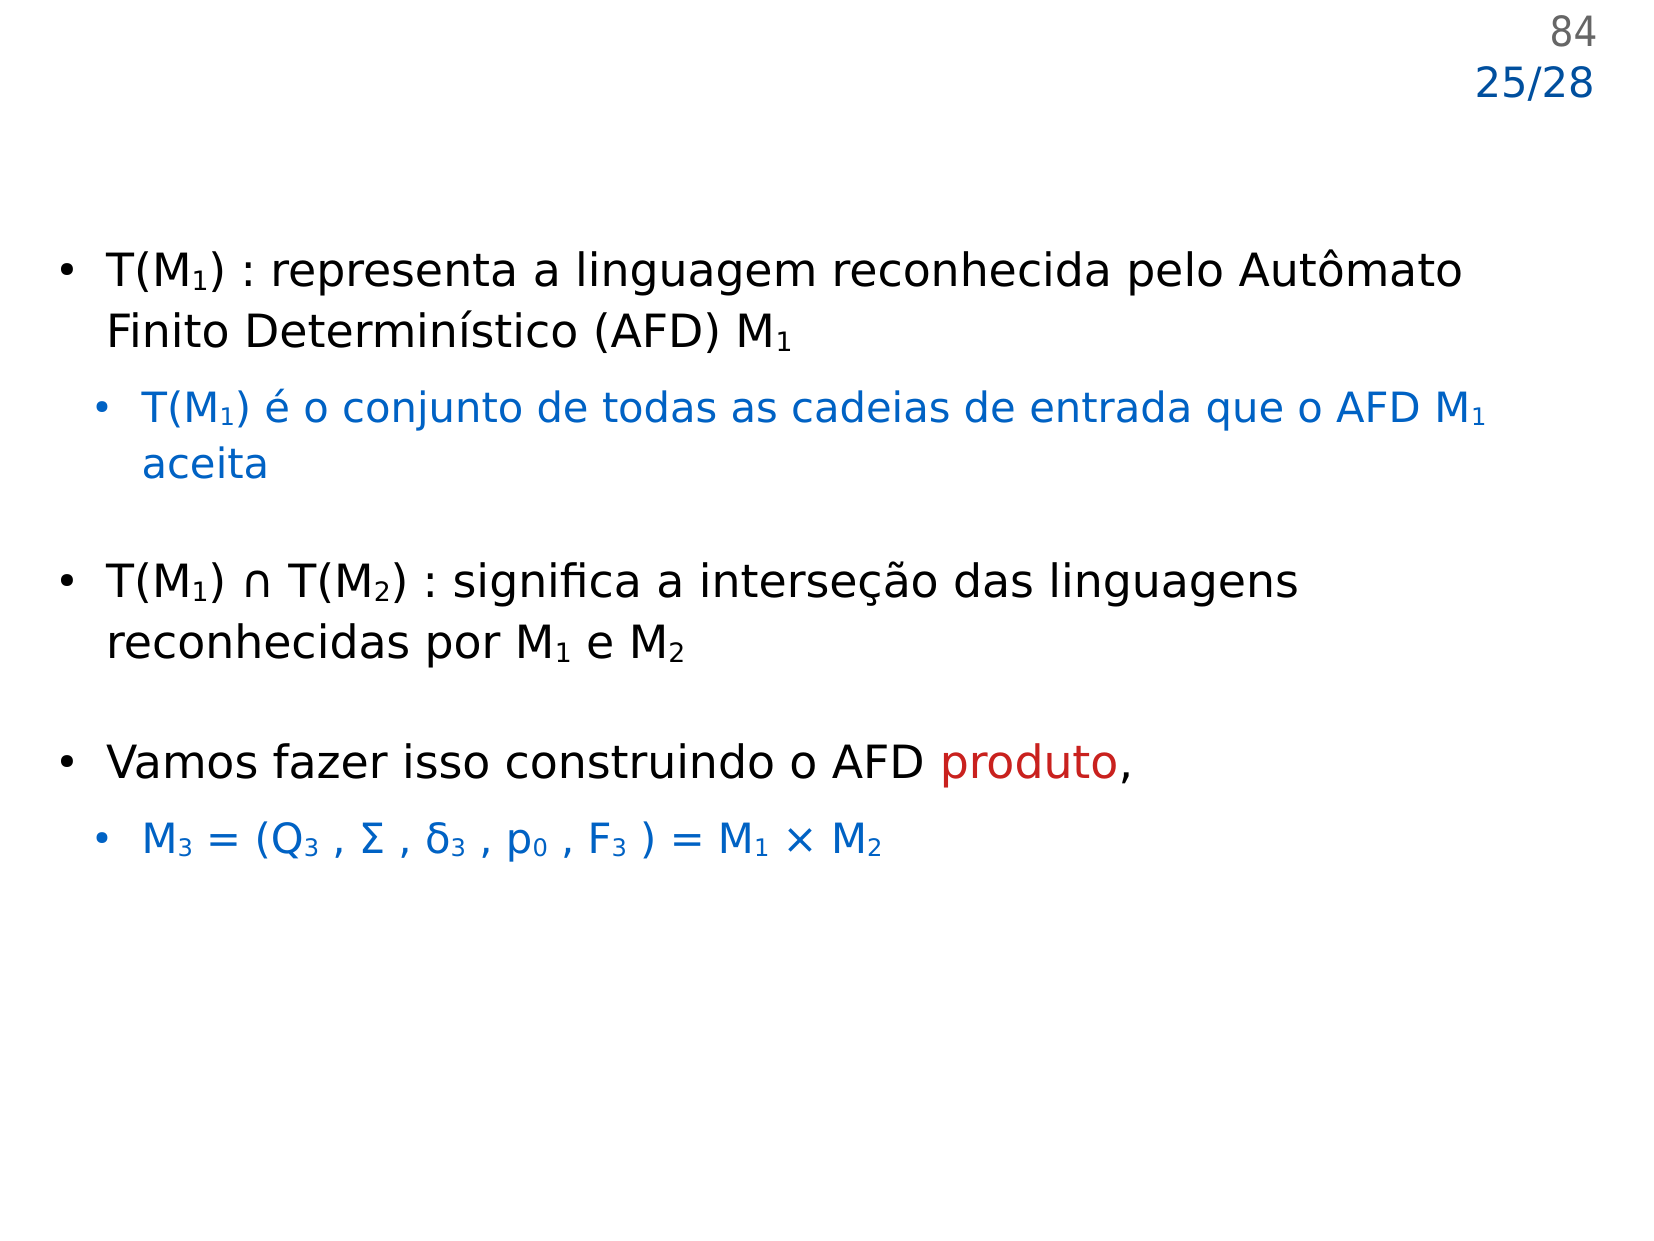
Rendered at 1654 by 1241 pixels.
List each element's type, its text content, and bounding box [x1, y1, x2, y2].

text_box 84 [1375, 0, 1613, 64]
list T(M1) : representa a linguagem reconhecida pelo Autômato Finito Determinístico (AFD) M1 T(M1) é o conjunto de todas as cadeias de entrada que o AFD M1 aceita T(M1) ∩ T(M2) : significa a interseção das linguagens reconhecidas por M1 e M2 Vamos fazer isso construindo o AFD produto, M3 = (Q3 , Σ , δ3 , p0 , F3 ) = M1 × M2 [59, 236, 1595, 1211]
